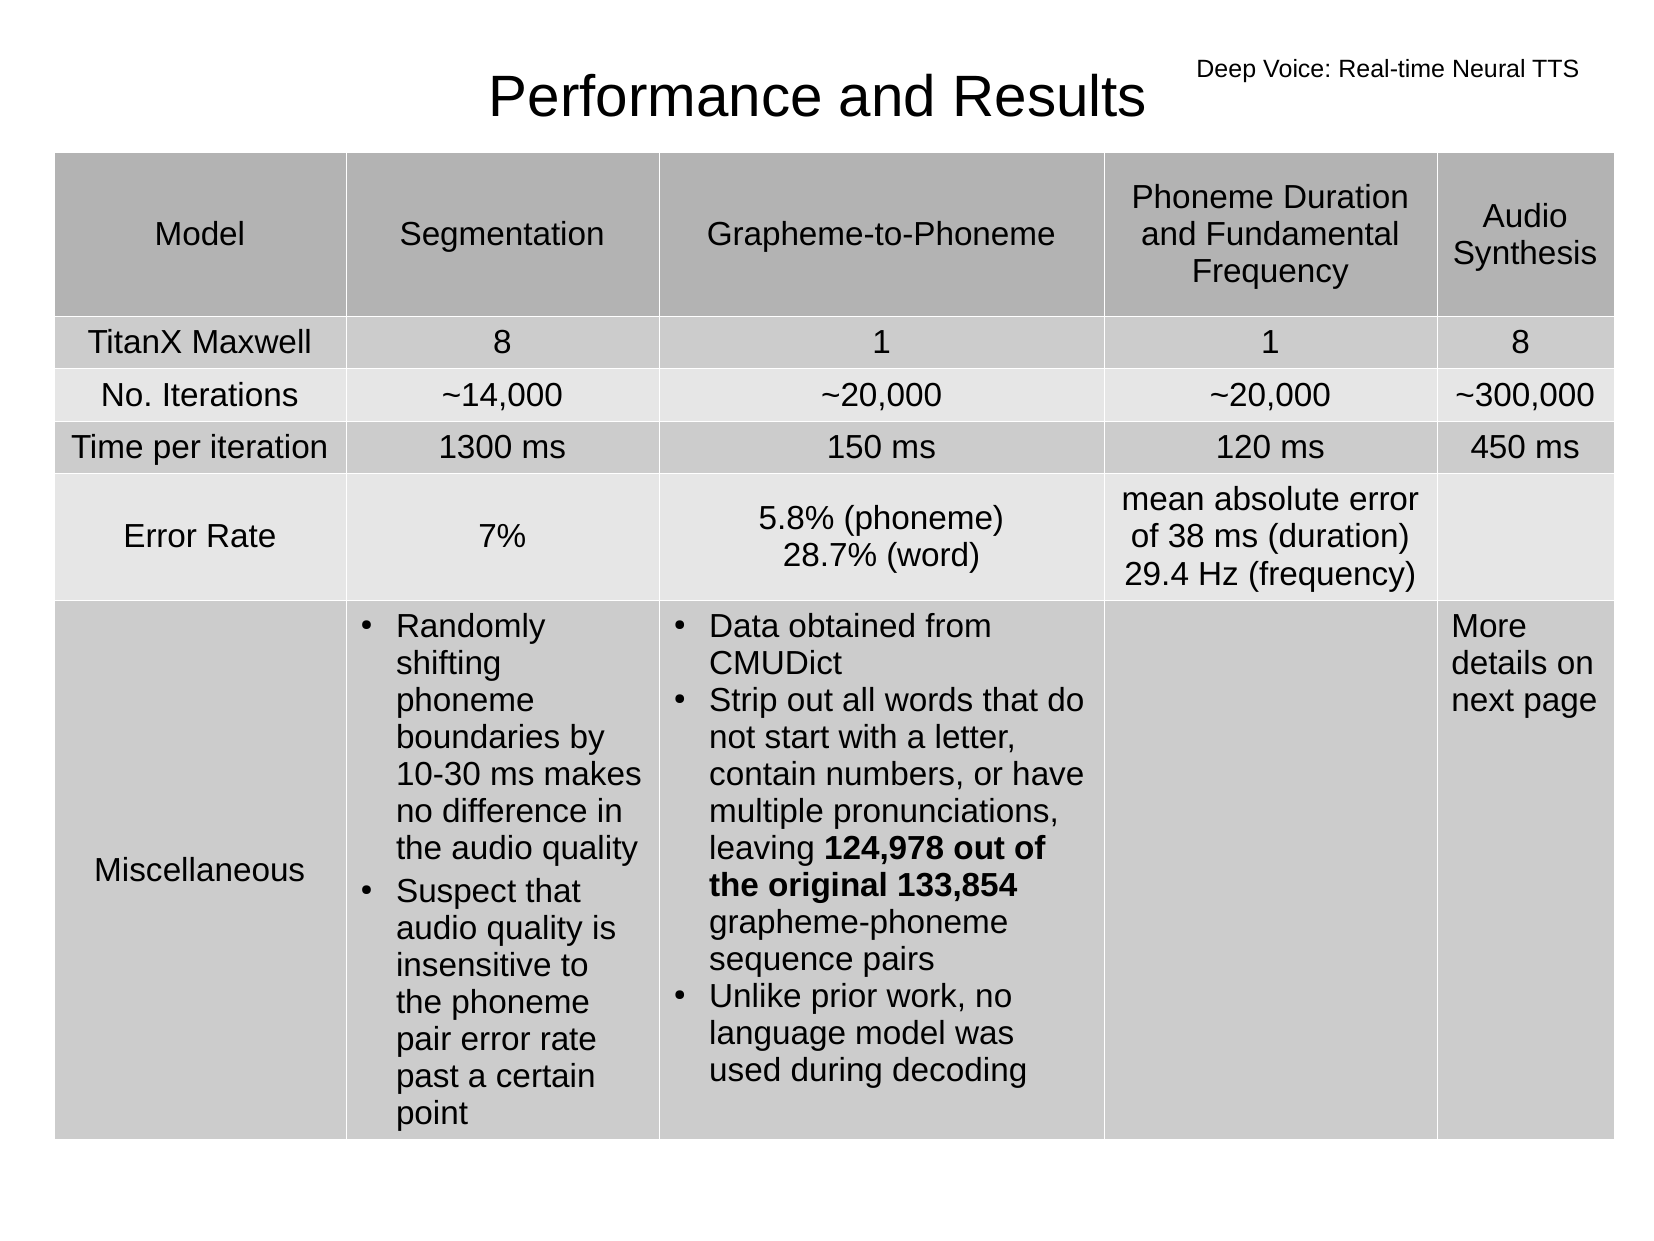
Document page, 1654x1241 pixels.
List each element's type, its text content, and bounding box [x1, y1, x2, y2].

table_cell 150 ms [660, 422, 1104, 473]
table_header Segmentation [347, 153, 659, 316]
table_cell 1300 ms [347, 422, 659, 473]
table_header Grapheme-to-Phoneme [660, 153, 1104, 316]
table_cell 450 ms [1438, 422, 1614, 473]
table_cell mean absolute error of 38 ms (duration) 29.4 Hz (frequency) [1105, 474, 1437, 600]
table_header Model [55, 153, 346, 316]
table_cell 1 [1105, 317, 1437, 368]
table_cell 1 [660, 317, 1104, 368]
table_cell Data obtained from CMUDict Strip out all words that do not start with a letter, contain numbers, or have multiple pronunciations, leaving 124,978 out of the original 133,854 grapheme-phoneme sequence pairs Unlike prior work, no language model was used during decoding [660, 601, 1104, 1139]
table_cell Randomly shifting phoneme boundaries by 10-30 ms makes no difference in the audio quality Suspect that audio quality is insensitive to the phoneme pair error rate past a certain point [347, 601, 659, 1139]
table_cell 7% [347, 474, 659, 600]
table_cell Time per iteration [55, 422, 346, 473]
table_cell No. Iterations [55, 369, 346, 421]
table_cell TitanX Maxwell [55, 317, 346, 368]
table_cell [1105, 601, 1437, 1139]
table_cell More details on next page [1438, 601, 1614, 1139]
text_box Performance and Results [375, 45, 1262, 148]
text_box Deep Voice: Real-time Neural TTS [1181, 54, 1596, 83]
table_cell ~14,000 [347, 369, 659, 421]
table_cell ~20,000 [1105, 369, 1437, 421]
table_cell 8 [347, 317, 659, 368]
table_cell Error Rate [55, 474, 346, 600]
table_header Phoneme Duration and Fundamental Frequency [1105, 153, 1437, 316]
table_header Audio Synthesis [1438, 153, 1614, 316]
table_cell 8 [1438, 317, 1614, 368]
table_cell 5.8% (phoneme) 28.7% (word) [660, 474, 1104, 600]
table_cell ~20,000 [660, 369, 1104, 421]
table_cell [1438, 474, 1614, 600]
table_cell 120 ms [1105, 422, 1437, 473]
table_cell ~300,000 [1438, 369, 1614, 421]
table_cell Miscellaneous [55, 601, 346, 1139]
